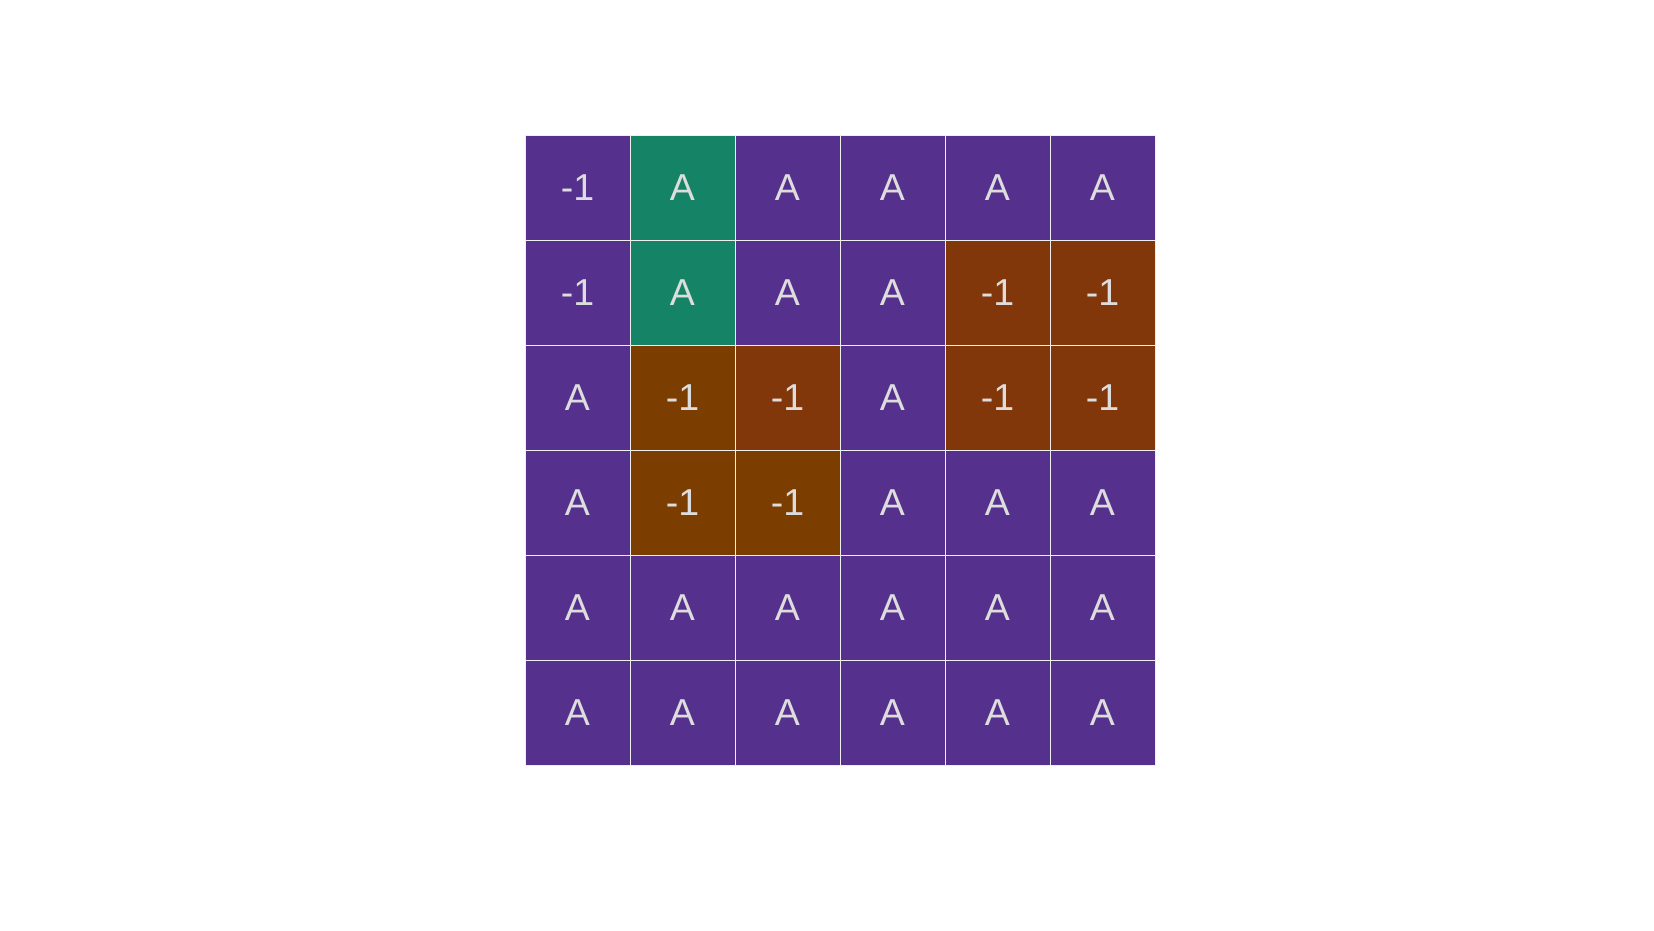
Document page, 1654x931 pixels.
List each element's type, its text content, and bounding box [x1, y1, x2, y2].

text_box A [840, 450, 945, 555]
text_box A [945, 660, 1050, 766]
text_box A [1050, 135, 1156, 240]
text_box A [840, 660, 945, 766]
text_box -1 [525, 135, 630, 240]
text_box -1 [735, 450, 840, 555]
text_box A [525, 450, 630, 555]
text_box A [735, 660, 840, 766]
text_box -1 [525, 240, 630, 345]
text_box A [525, 660, 630, 766]
text_box A [525, 555, 630, 660]
text_box A [735, 135, 840, 240]
text_box -1 [1050, 345, 1156, 450]
text_box A [945, 450, 1050, 555]
text_box A [840, 555, 945, 660]
text_box A [630, 660, 735, 766]
text_box -1 [945, 240, 1050, 345]
text_box -1 [945, 345, 1050, 450]
text_box A [735, 240, 840, 345]
text_box A [630, 135, 735, 240]
text_box A [735, 555, 840, 660]
text_box -1 [630, 450, 735, 555]
text_box A [840, 240, 945, 345]
text_box -1 [630, 345, 735, 450]
text_box A [1050, 450, 1156, 555]
text_box A [525, 345, 630, 450]
text_box A [1050, 555, 1156, 660]
text_box -1 [1050, 240, 1156, 345]
text_box A [840, 135, 945, 240]
text_box A [1050, 660, 1156, 766]
text_box A [945, 555, 1050, 660]
text_box A [945, 135, 1050, 240]
text_box A [840, 345, 945, 450]
text_box -1 [735, 345, 840, 450]
text_box A [630, 240, 735, 345]
text_box A [630, 555, 735, 660]
